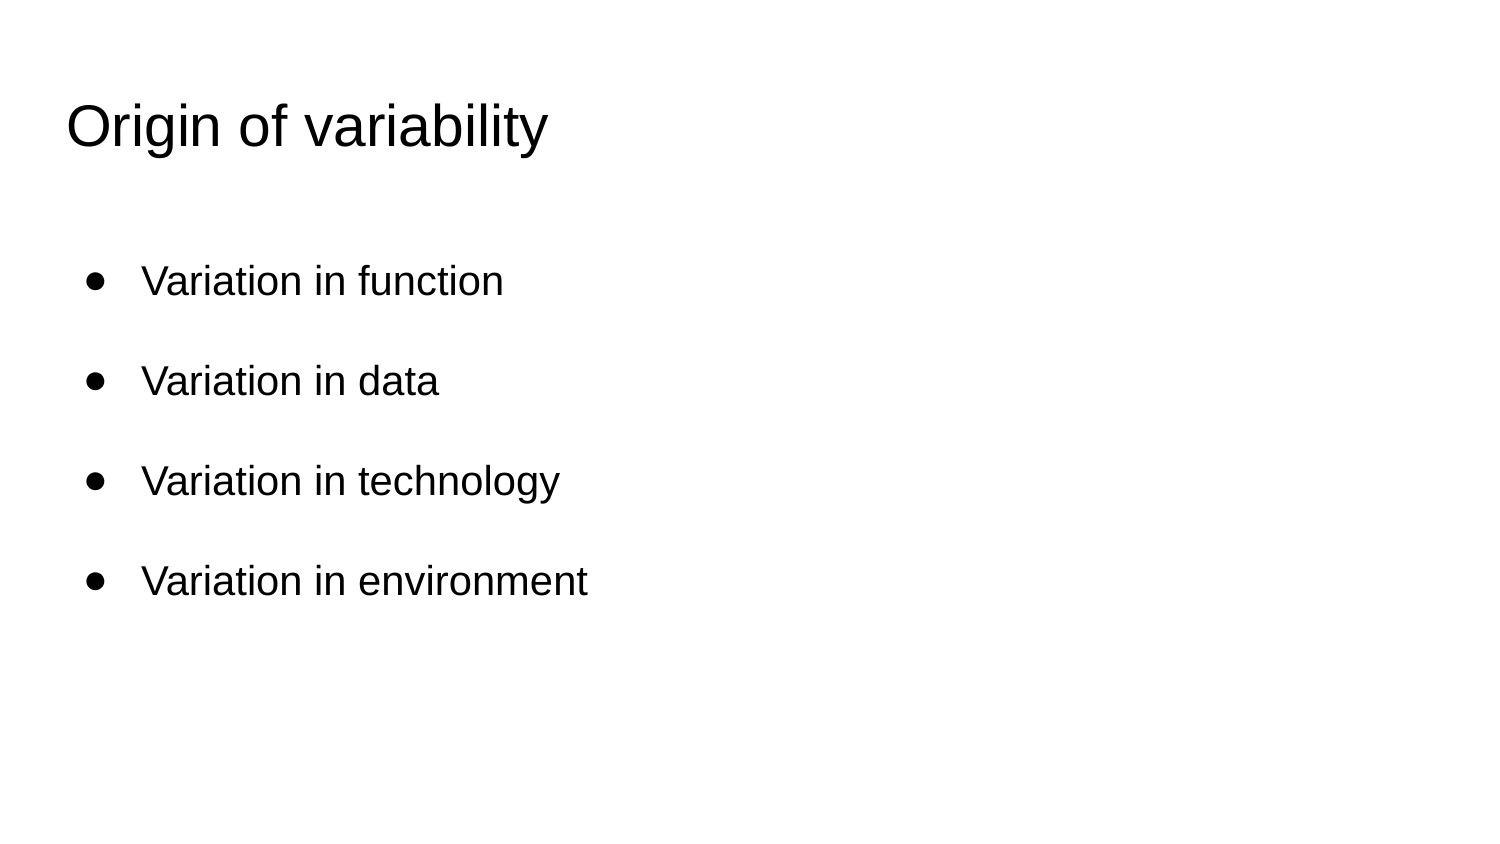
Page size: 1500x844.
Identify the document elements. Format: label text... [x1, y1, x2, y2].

list Variation in function Variation in data Variation in technology Variation in environment [51, 189, 1449, 750]
title Origin of variability [51, 72, 1449, 167]
